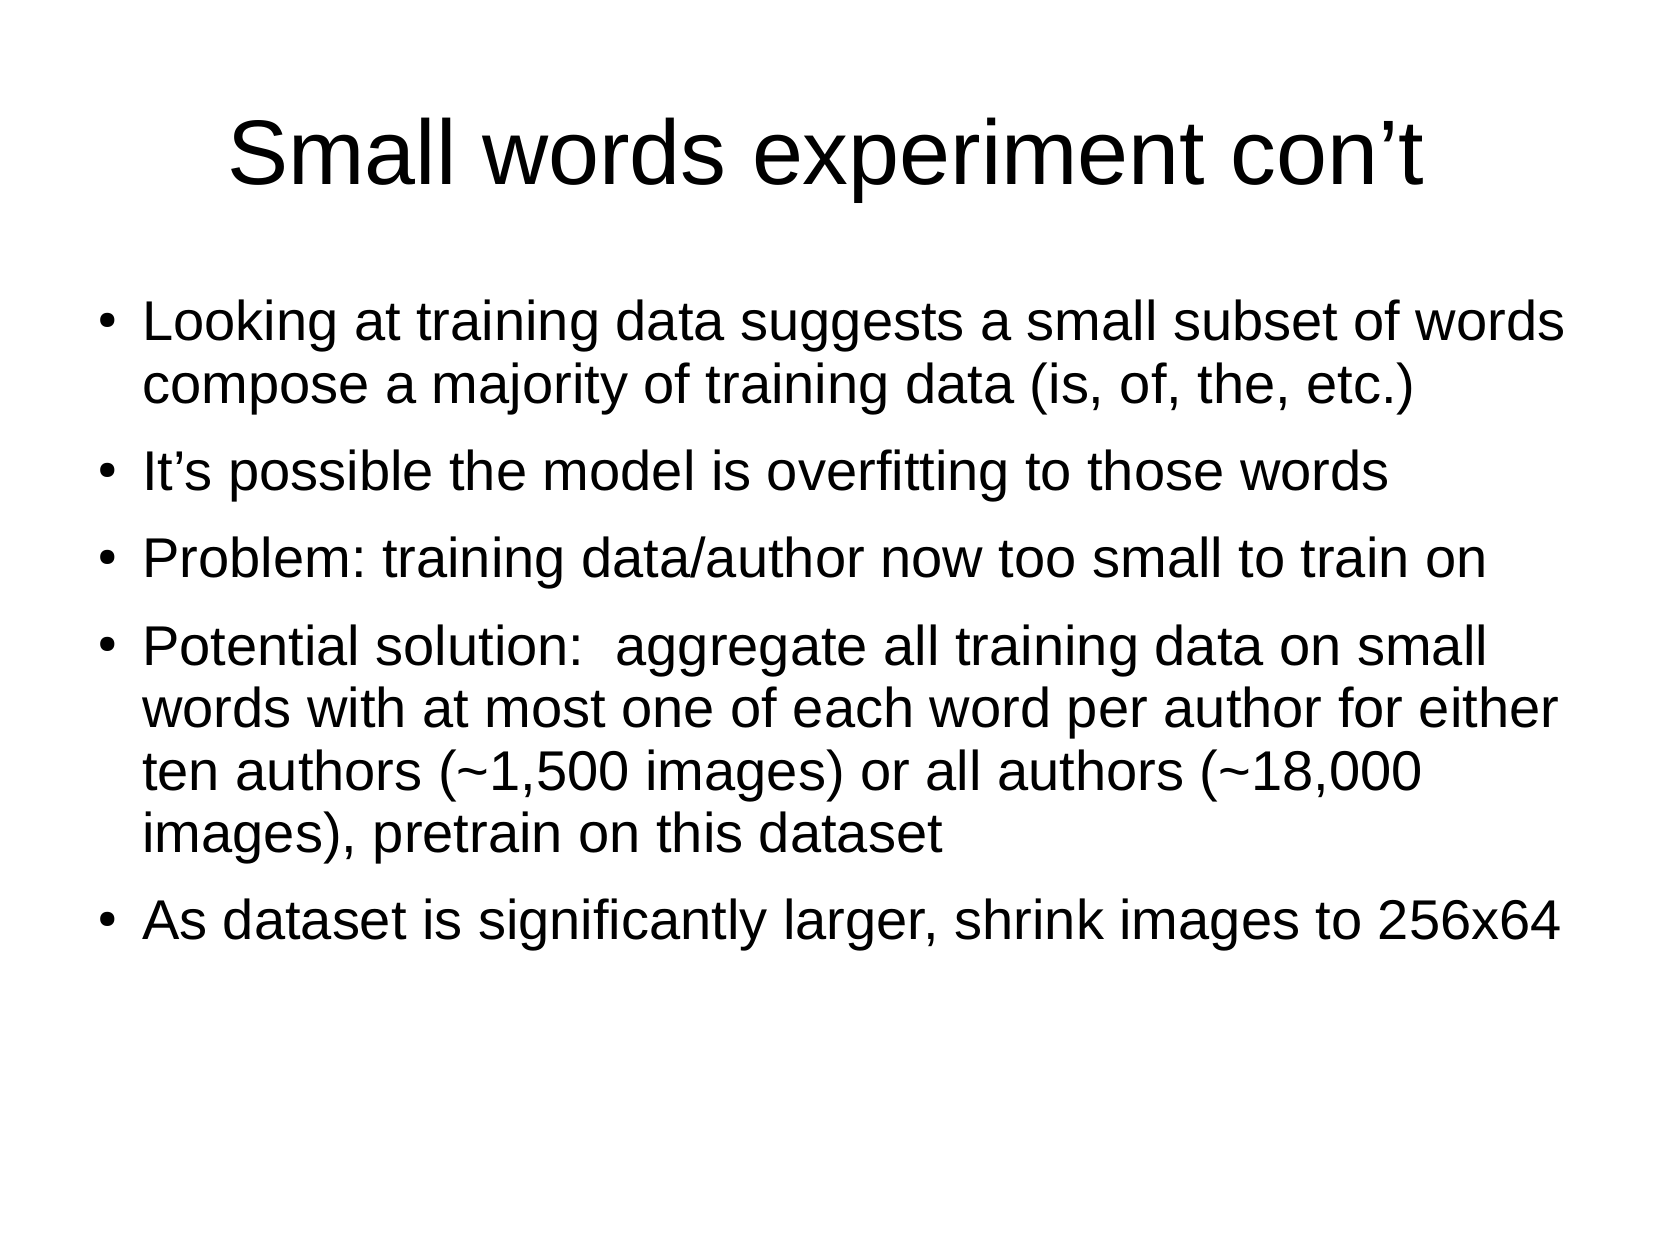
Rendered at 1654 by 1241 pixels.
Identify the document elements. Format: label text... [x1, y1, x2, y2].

title Small words experiment con’t [82, 49, 1571, 257]
list Looking at training data suggests a small subset of words compose a majority of training data (is, of, the, etc.) It’s possible the model is overfitting to those words Problem: training data/author now too small to train on Potential solution: aggregate all training data on small words with at most one of each word per author for either ten authors (~1,500 images) or all authors (~18,000 images), pretrain on this dataset As dataset is significantly larger, shrink images to 256x64 [82, 290, 1571, 1010]
